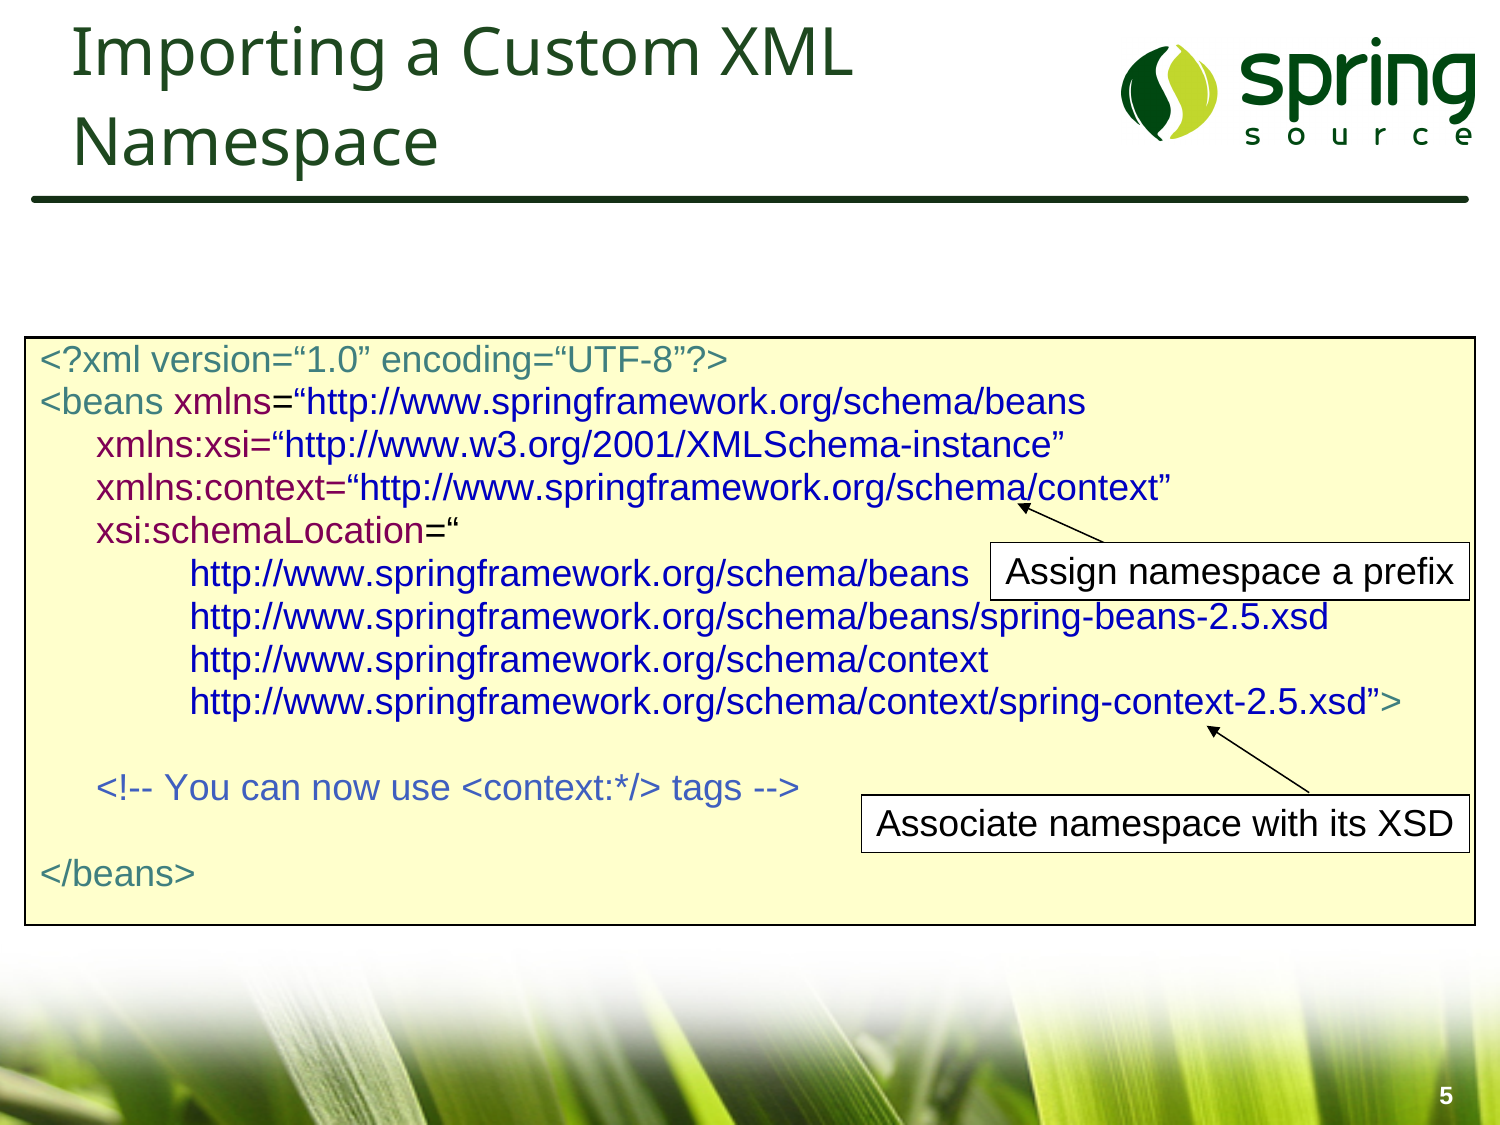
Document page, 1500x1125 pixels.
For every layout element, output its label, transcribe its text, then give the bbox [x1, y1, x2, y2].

text_box Associate namespace with its XSD [861, 795, 1470, 853]
picture [1121, 37, 1475, 145]
text_box Assign namespace a prefix [990, 542, 1470, 600]
text_box <?xml version=“1.0” encoding=“UTF-8”?> <beans xmlns=“http://www.springframework.org/schema/beans xmlns:xsi=“http://www.w3.org/2001/XMLSchema-instance” xmlns:context=“http://www.springframework.org/schema/context” xsi:schemaLocation=“ http://www.springframework.org/schema/beans http://www.springframework.org/schema/beans/spring-beans-2.5.xsd http://www.springframework.org/schema/context http://www.springframework.org/schema/context/spring-context-2.5.xsd”> <!-- You can now use <context:*/> tags --> </beans> [24, 337, 1476, 925]
picture [0, 944, 1500, 1125]
title Importing a Custom XML Namespace [56, 5, 1089, 184]
